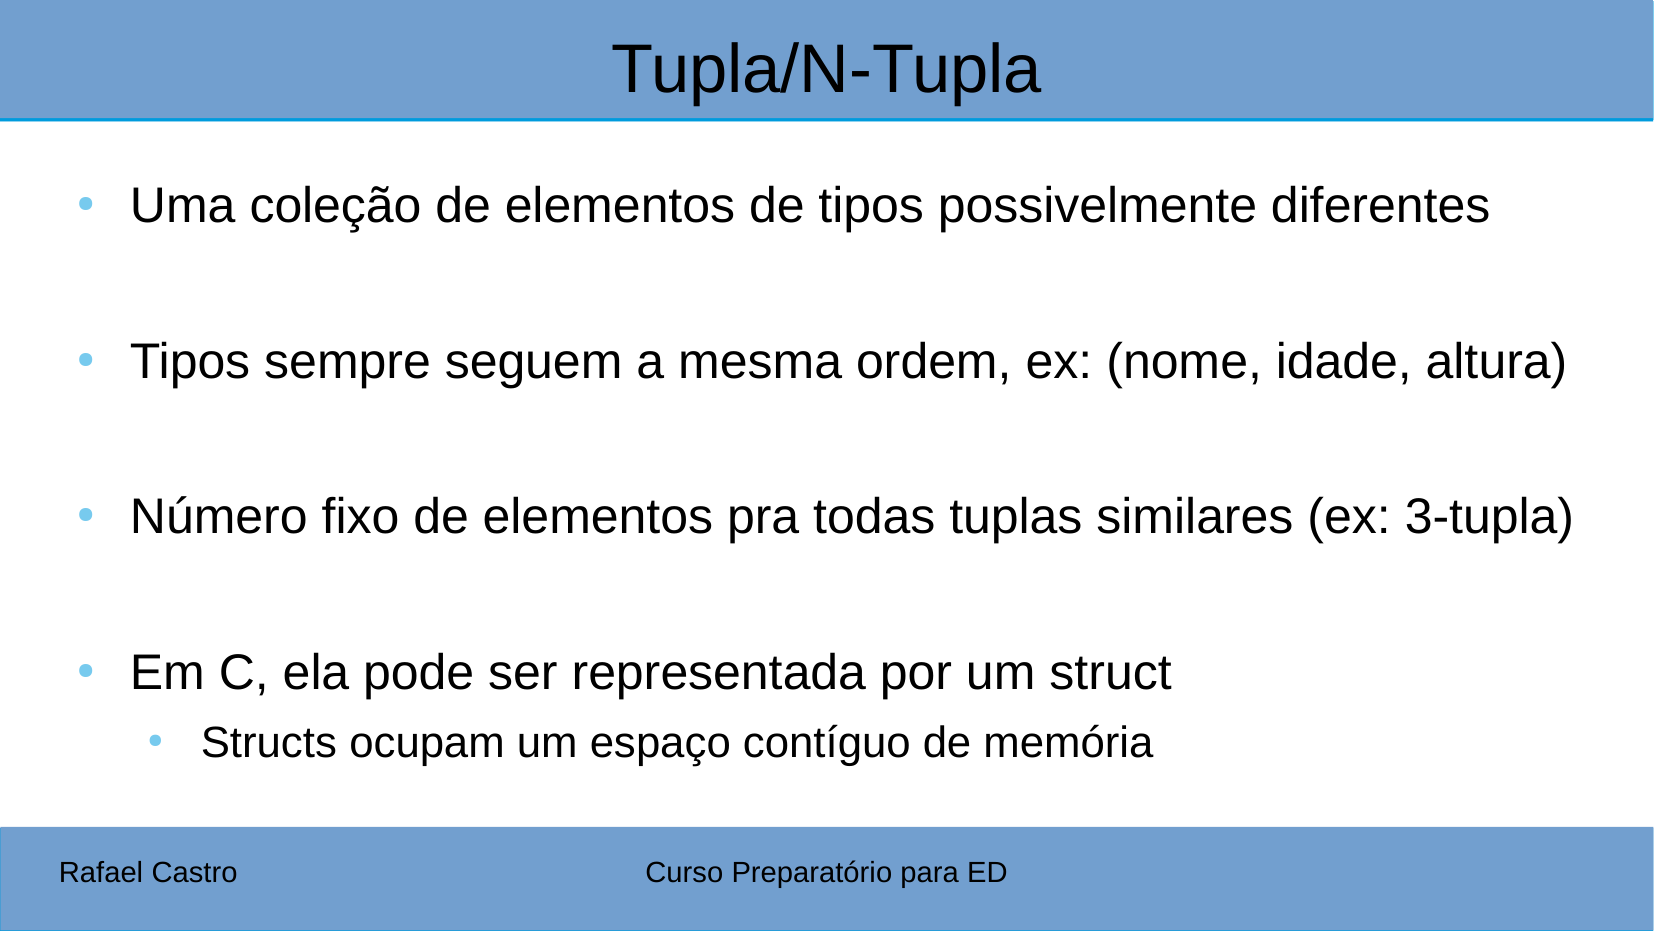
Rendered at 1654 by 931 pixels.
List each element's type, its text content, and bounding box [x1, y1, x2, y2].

list Uma coleção de elementos de tipos possivelmente diferentes Tipos sempre seguem a mesma ordem, ex: (nome, idade, altura) Número fixo de elementos pra todas tuplas similares (ex: 3-tupla) Em C, ela pode ser representada por um struct Structs ocupam um espaço contíguo de memória [59, 177, 1595, 768]
title Tupla/N-Tupla [59, 29, 1595, 108]
